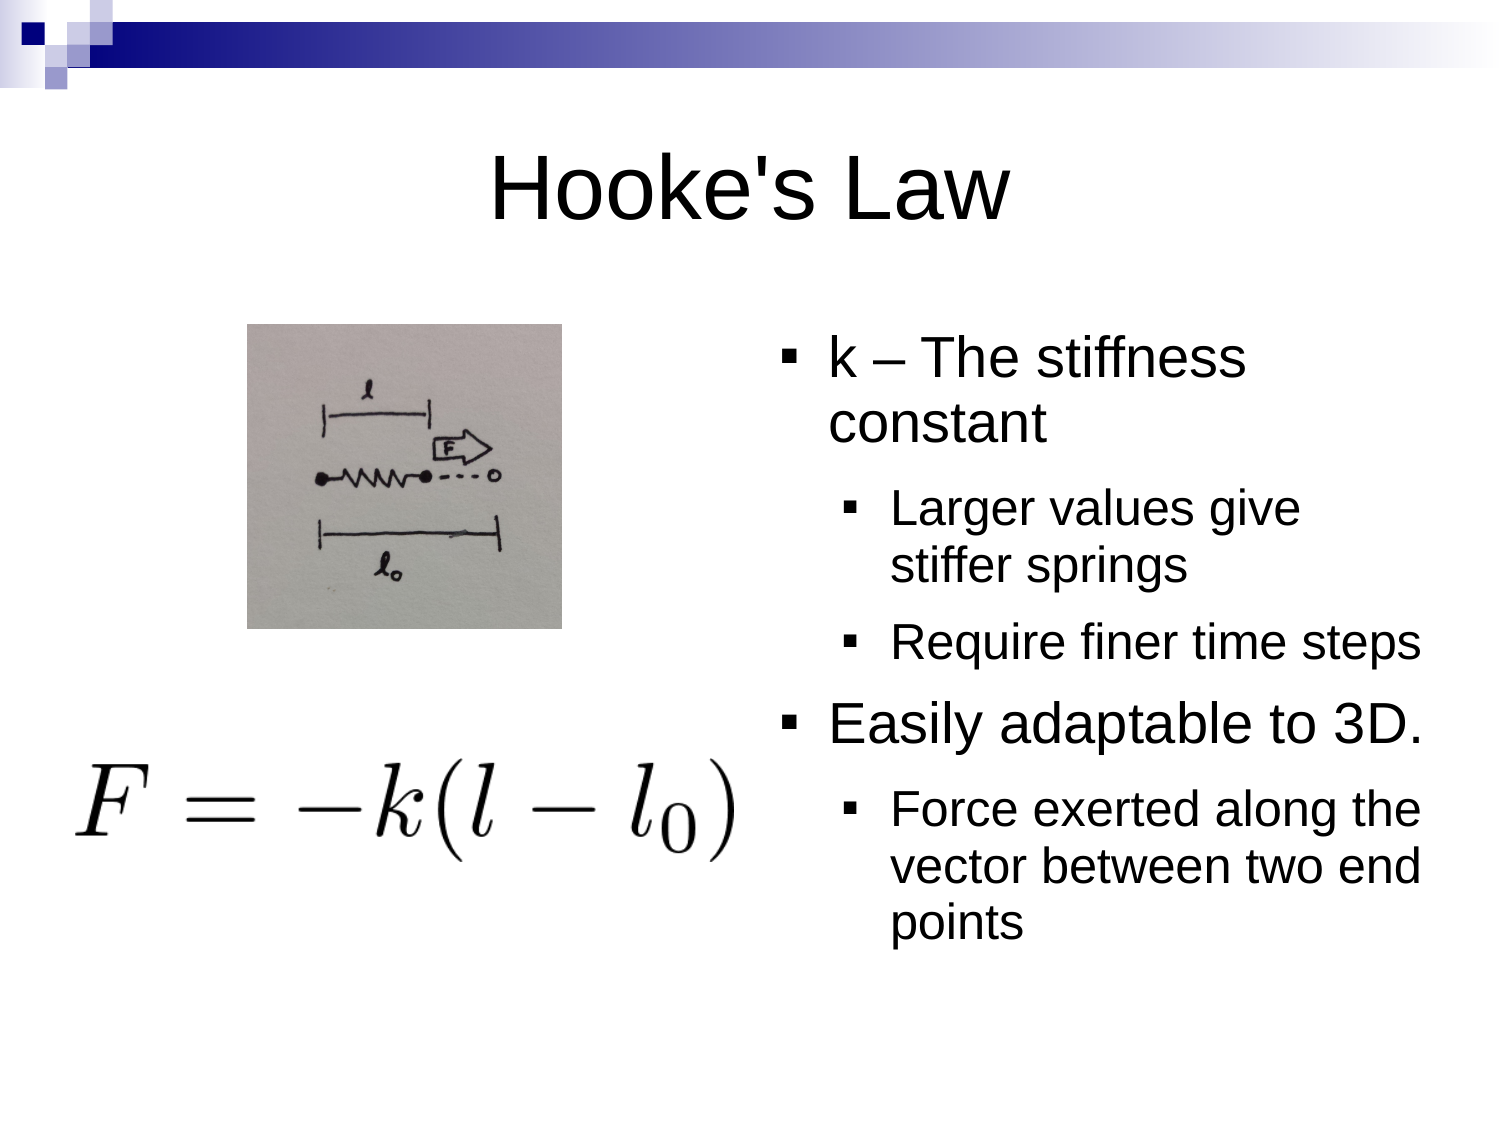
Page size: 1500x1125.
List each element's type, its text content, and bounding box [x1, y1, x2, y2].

list k – The stiffness constant Larger values give stiffer springs Require finer time steps Easily adaptable to 3D. Force exerted along the vector between two end points [766, 324, 1426, 963]
picture [75, 758, 734, 862]
title Hooke's Law [75, 75, 1425, 300]
picture [247, 324, 562, 629]
